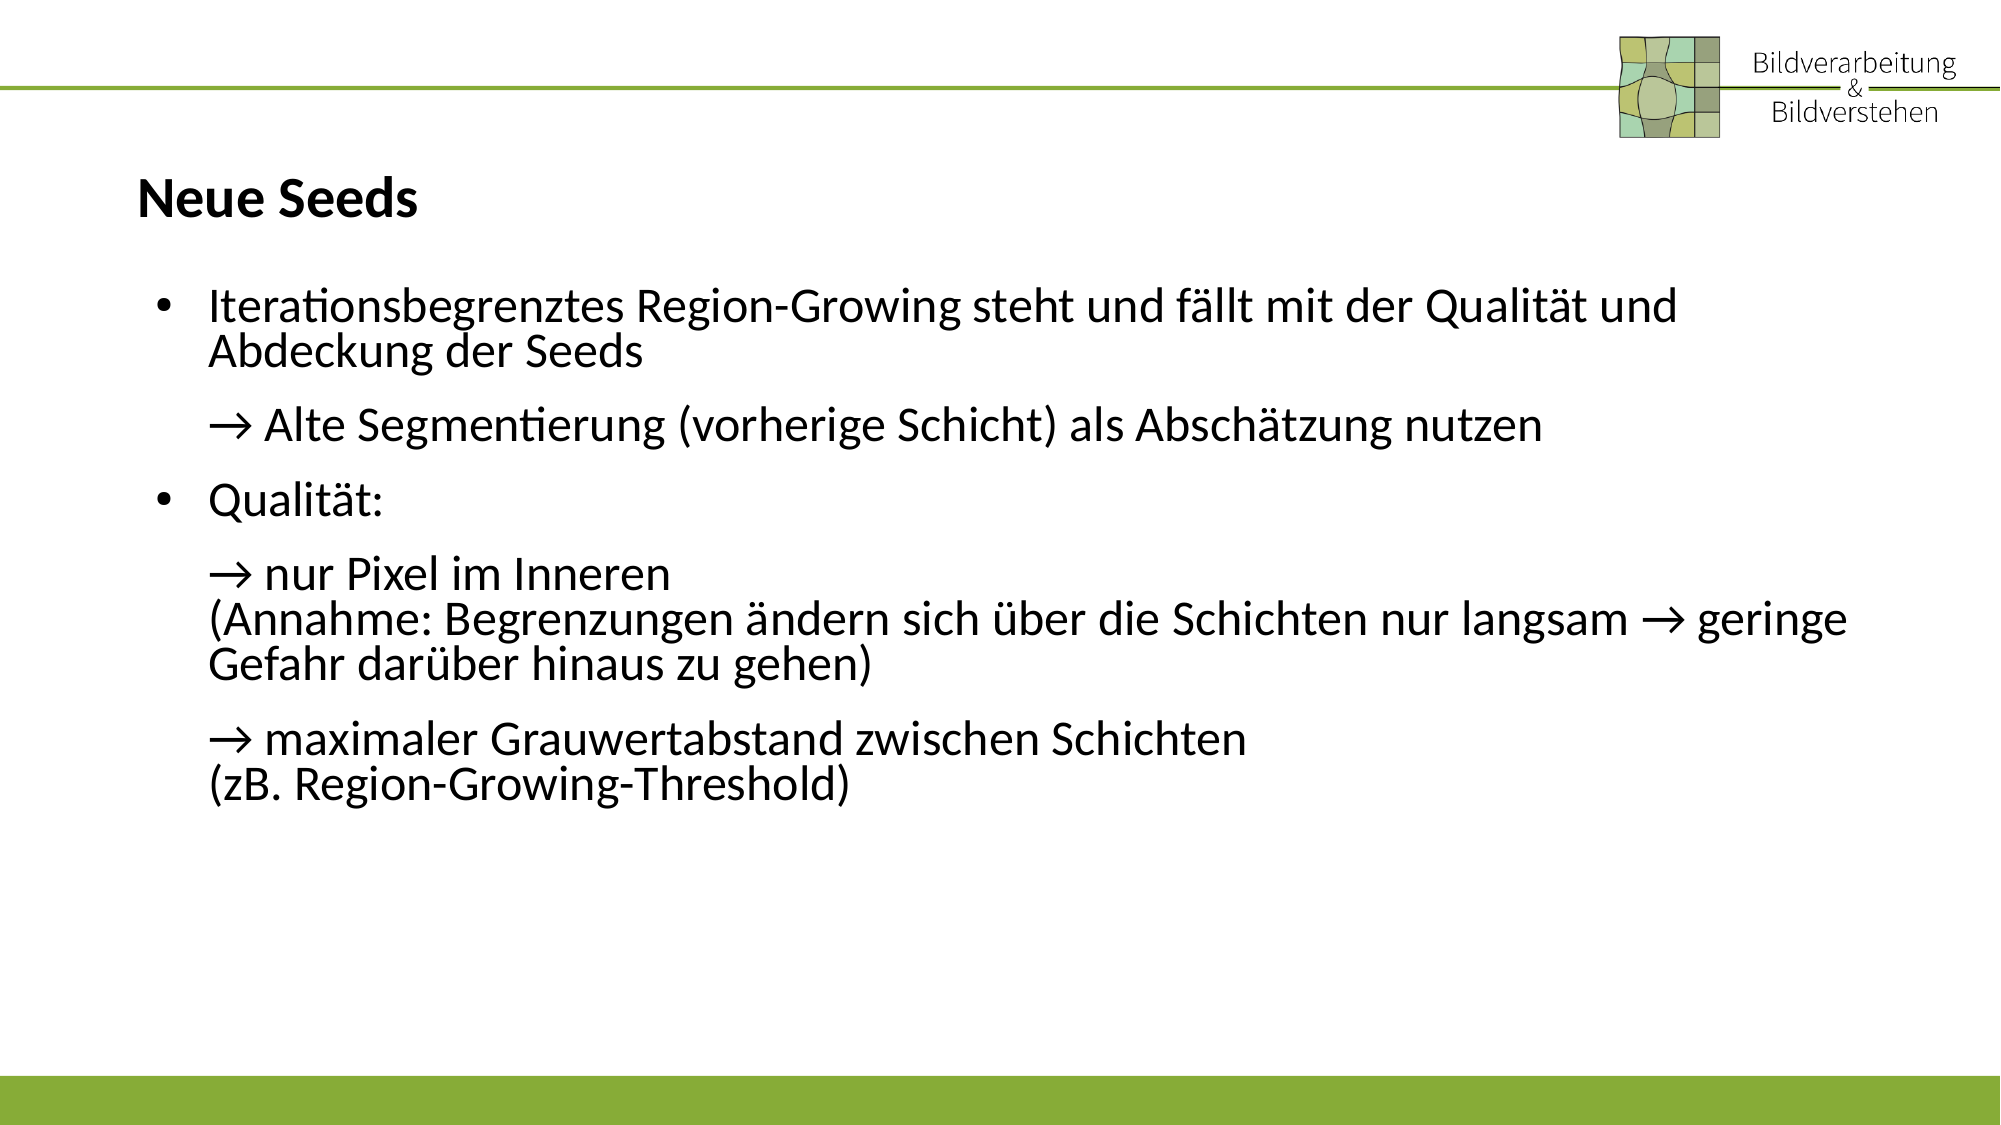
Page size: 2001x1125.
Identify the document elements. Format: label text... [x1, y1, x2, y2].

title Neue Seeds [137, 153, 1863, 251]
picture [1618, 36, 2000, 138]
list Iterationsbegrenztes Region-Growing steht und fällt mit der Qualität und Abdeckung der Seeds → Alte Segmentierung (vorherige Schicht) als Abschätzung nutzen Qualität: → nur Pixel im Inneren (Annahme: Begrenzungen ändern sich über die Schichten nur langsam → geringe Gefahr darüber hinaus zu gehen) → maximaler Grauwertabstand zwischen Schichten (zB. Region-Growing-Threshold) [137, 286, 1863, 1001]
